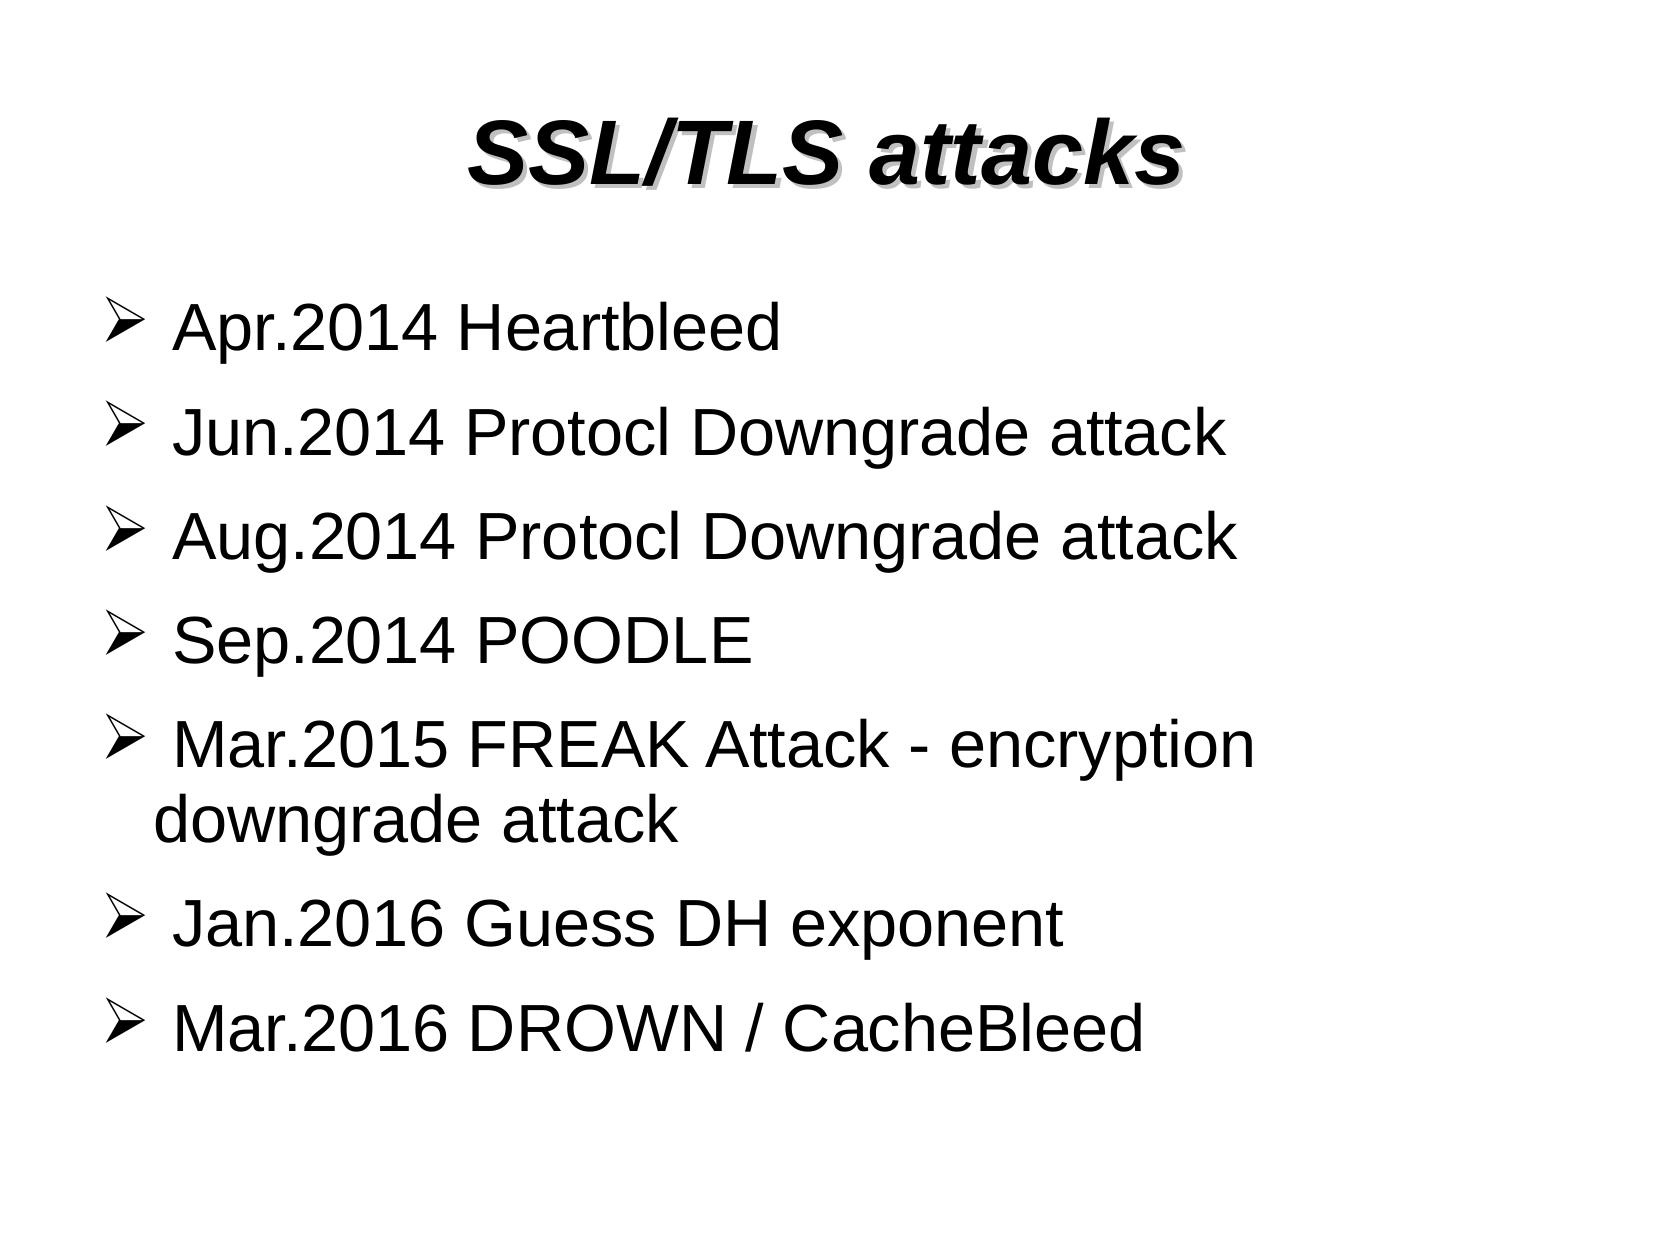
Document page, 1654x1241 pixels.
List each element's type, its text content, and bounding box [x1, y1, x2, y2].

title SSL/TLS attacks [82, 49, 1571, 257]
list Apr.2014 Heartbleed Jun.2014 Protocl Downgrade attack Aug.2014 Protocl Downgrade attack Sep.2014 POODLE Mar.2015 FREAK Attack - encryption downgrade attack Jan.2016 Guess DH exponent Mar.2016 DROWN / CacheBleed [82, 290, 1571, 1211]
